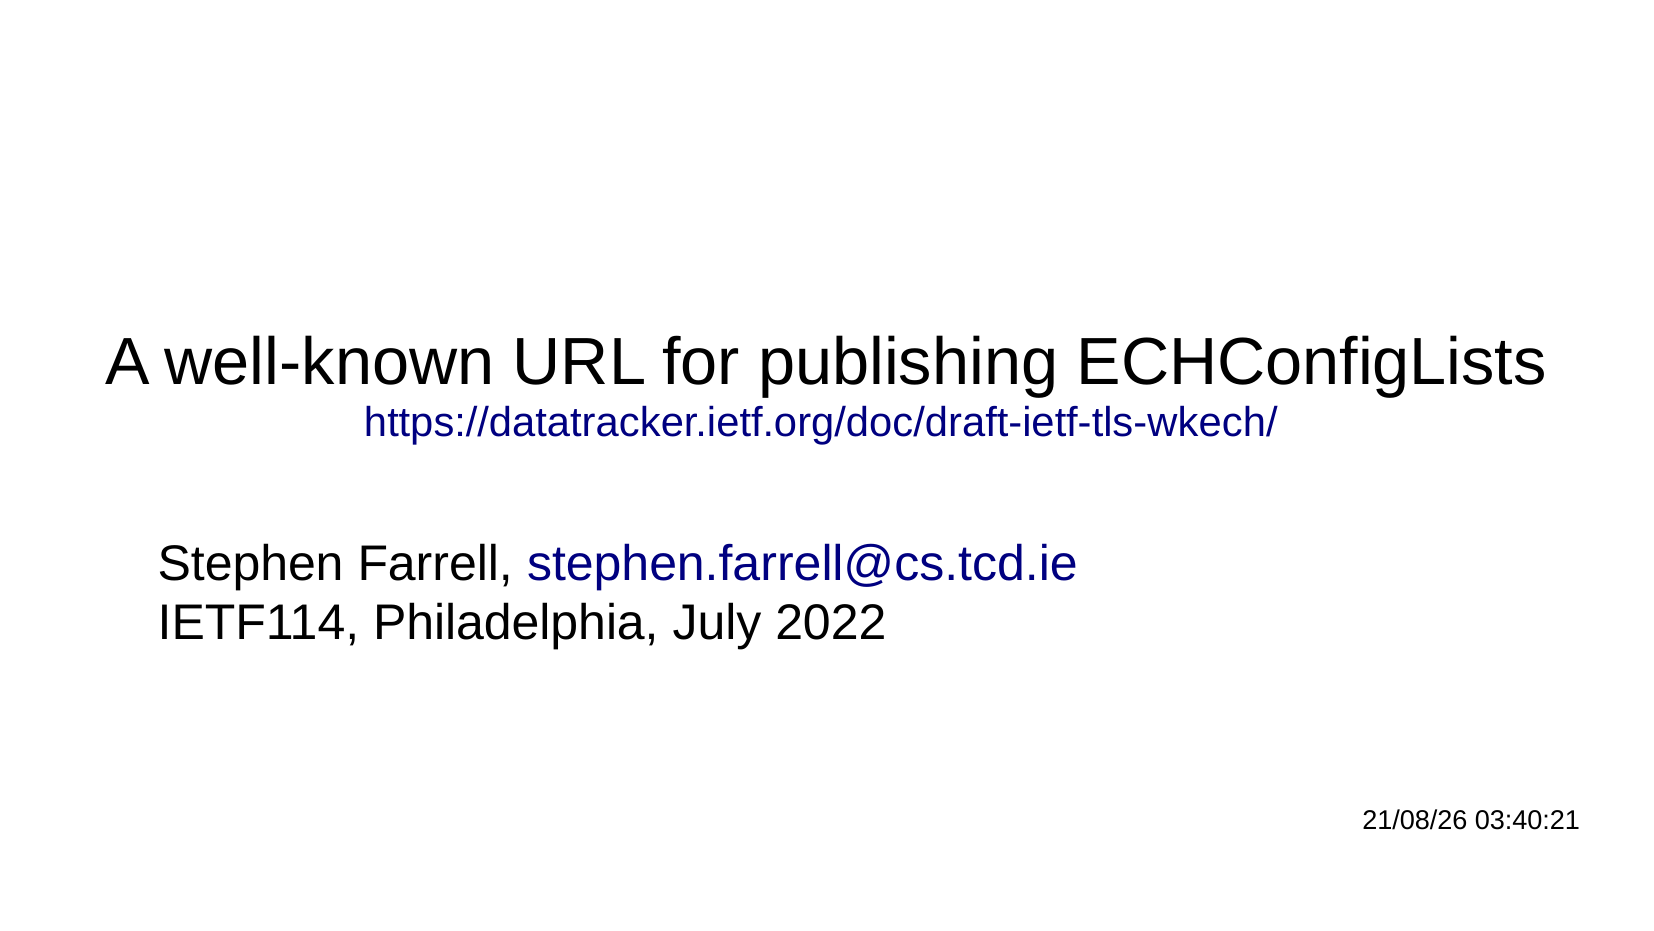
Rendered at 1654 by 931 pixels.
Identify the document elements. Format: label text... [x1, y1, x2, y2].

subtitle A well-known URL for publishing ECHConfigLists https://datatracker.ietf.org/doc/draft-ietf-tls-wkech/ Stephen Farrell, stephen.farrell@cs.tcd.ie IETF114, Philadelphia, July 2022 [82, 217, 1571, 758]
text_box 25/07/22 06:56:57 [1210, 797, 1595, 897]
